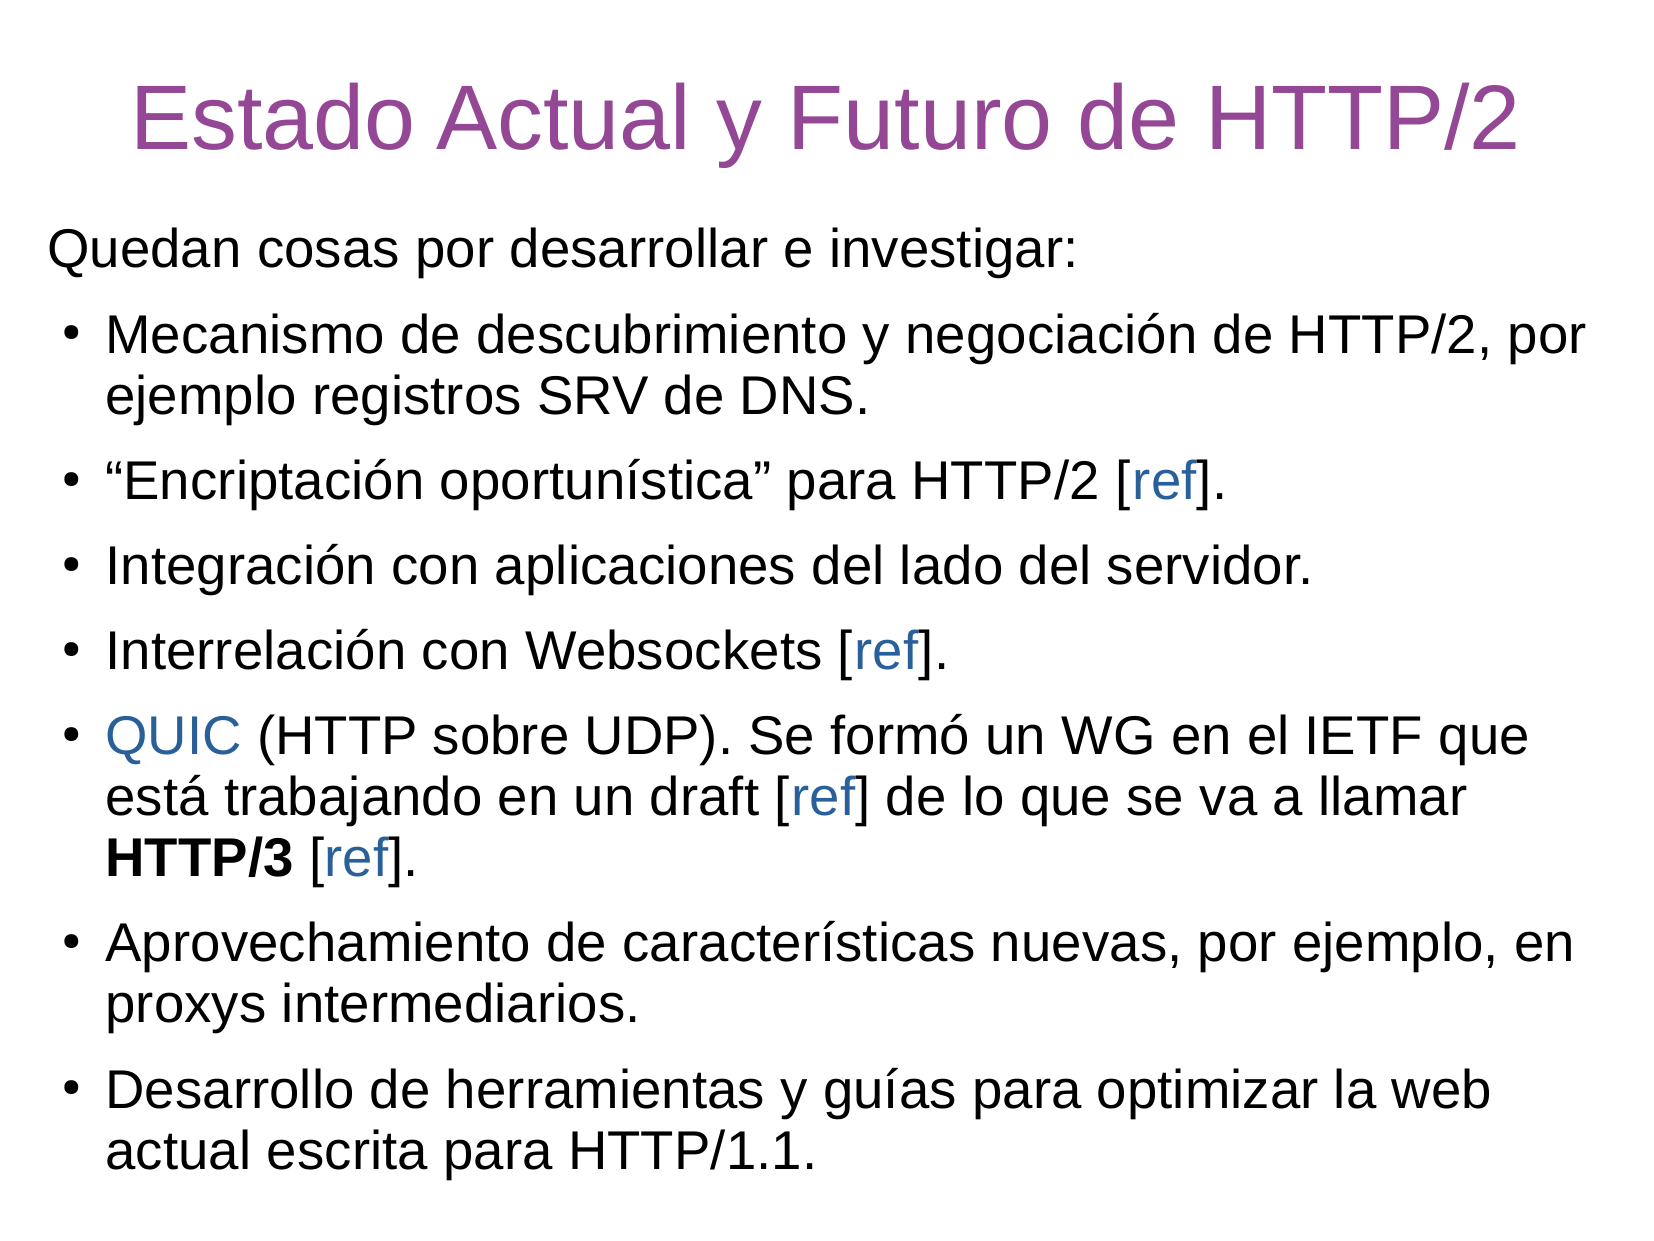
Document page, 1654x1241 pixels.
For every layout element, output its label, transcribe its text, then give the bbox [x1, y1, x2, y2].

title Estado Actual y Futuro de HTTP/2 [82, 13, 1571, 218]
list Quedan cosas por desarrollar e investigar: Mecanismo de descubrimiento y negociación de HTTP/2, por ejemplo registros SRV de DNS. “Encriptación oportunística” para HTTP/2 [ref]. Integración con aplicaciones del lado del servidor. Interrelación con Websockets [ref]. QUIC (HTTP sobre UDP). Se formó un WG en el IETF que está trabajando en un draft [ref] de lo que se va a llamar HTTP/3 [ref]. Aprovechamiento de características nuevas, por ejemplo, en proxys intermediarios. Desarrollo de herramientas y guías para optimizar la web actual escrita para HTTP/1.1. [47, 218, 1630, 1188]
